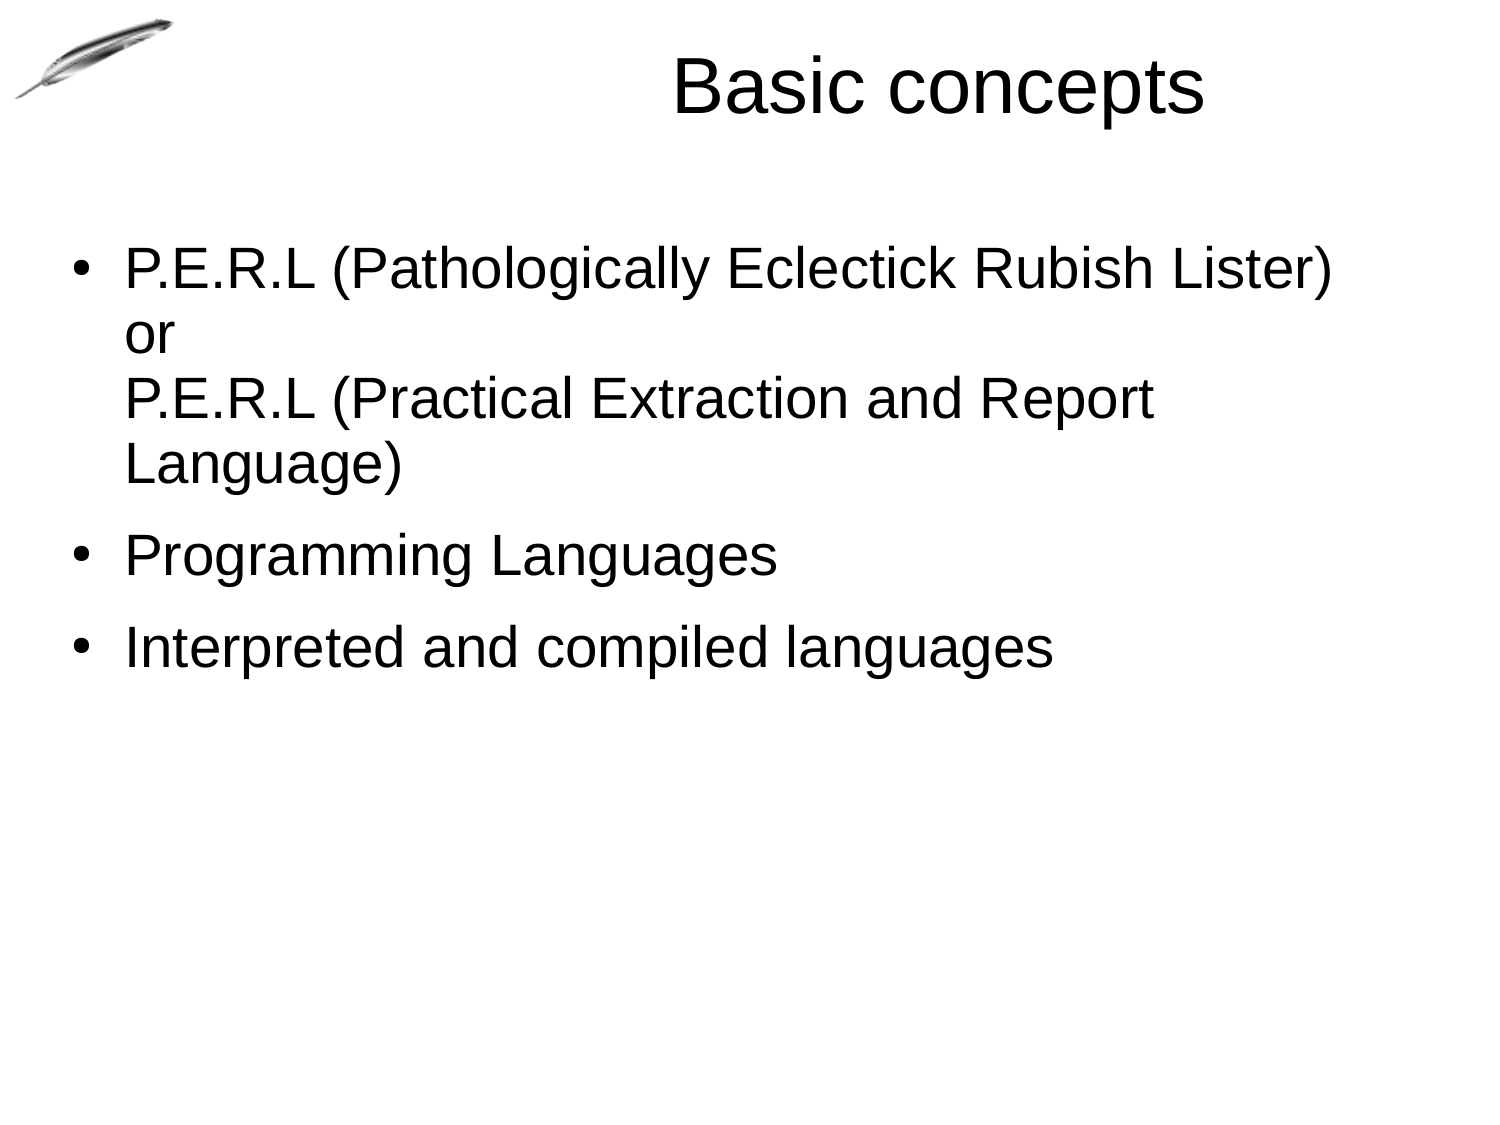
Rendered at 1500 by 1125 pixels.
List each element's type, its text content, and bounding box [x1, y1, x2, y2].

picture [11, 17, 179, 101]
list P.E.R.L (Pathologically Eclectick Rubish Lister) or P.E.R.L (Practical Extraction and Report Language) Programming Languages Interpreted and compiled languages [53, 236, 1447, 966]
title Basic concepts [419, 0, 1459, 176]
